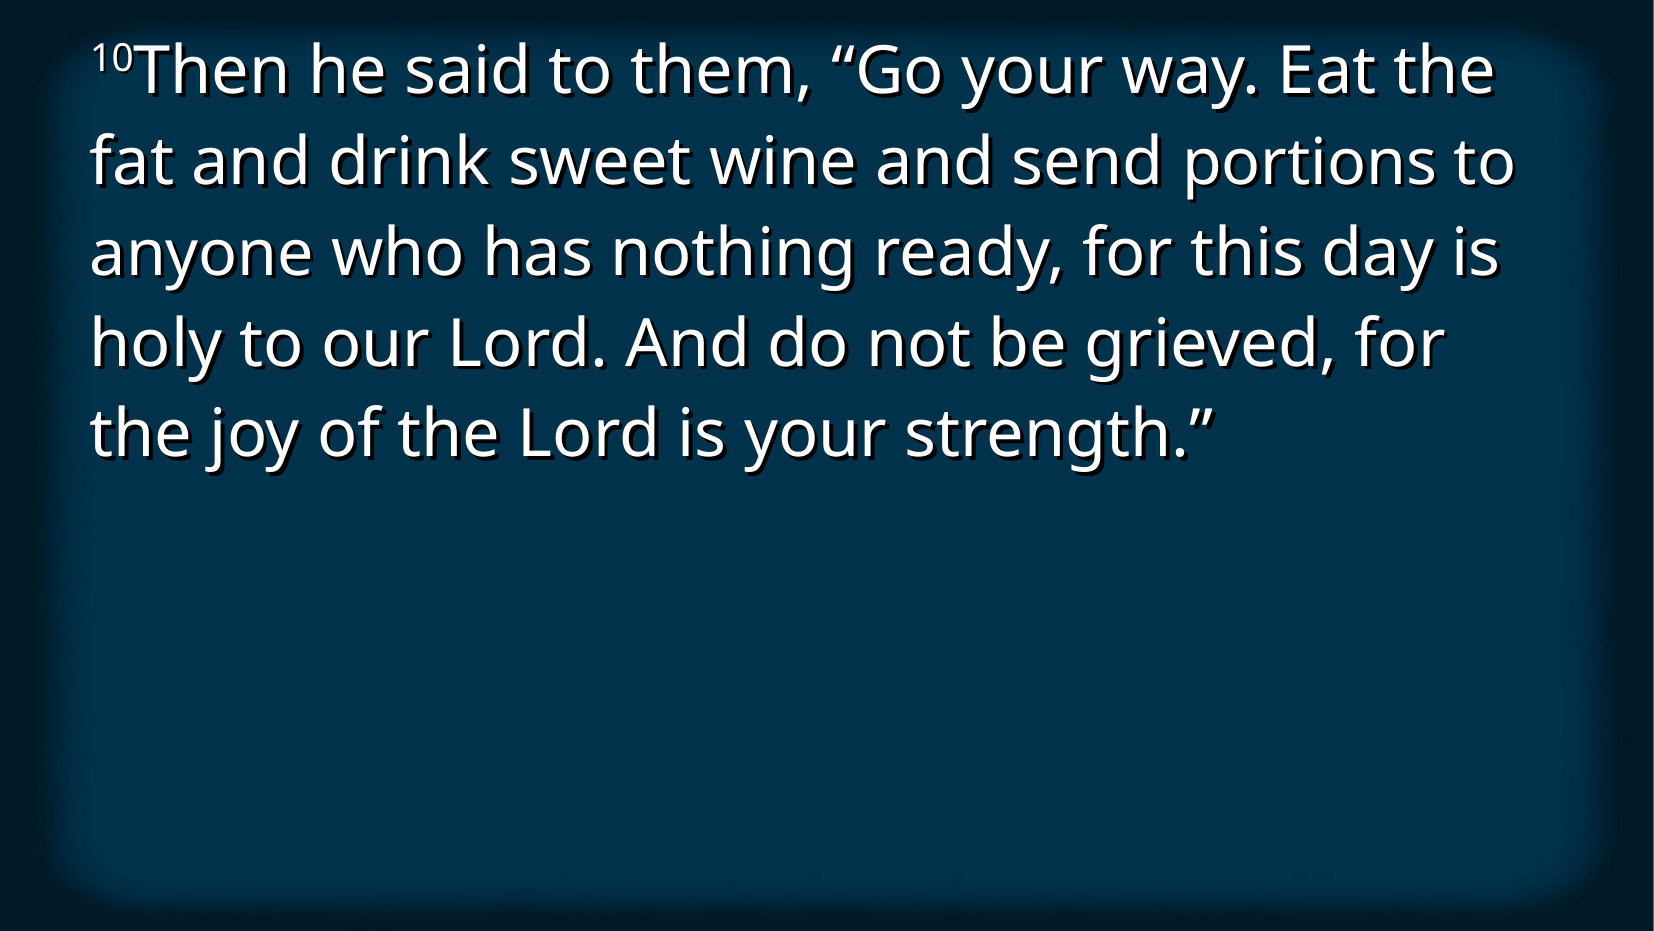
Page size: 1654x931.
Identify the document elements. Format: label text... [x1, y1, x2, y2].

picture [0, 0, 1654, 931]
text_box 10Then he said to them, “Go your way. Eat the fat and drink sweet wine and send portions to anyone who has nothing ready, for this day is holy to our Lord. And do not be grieved, for the joy of the Lord is your strength.” [75, 15, 1576, 474]
